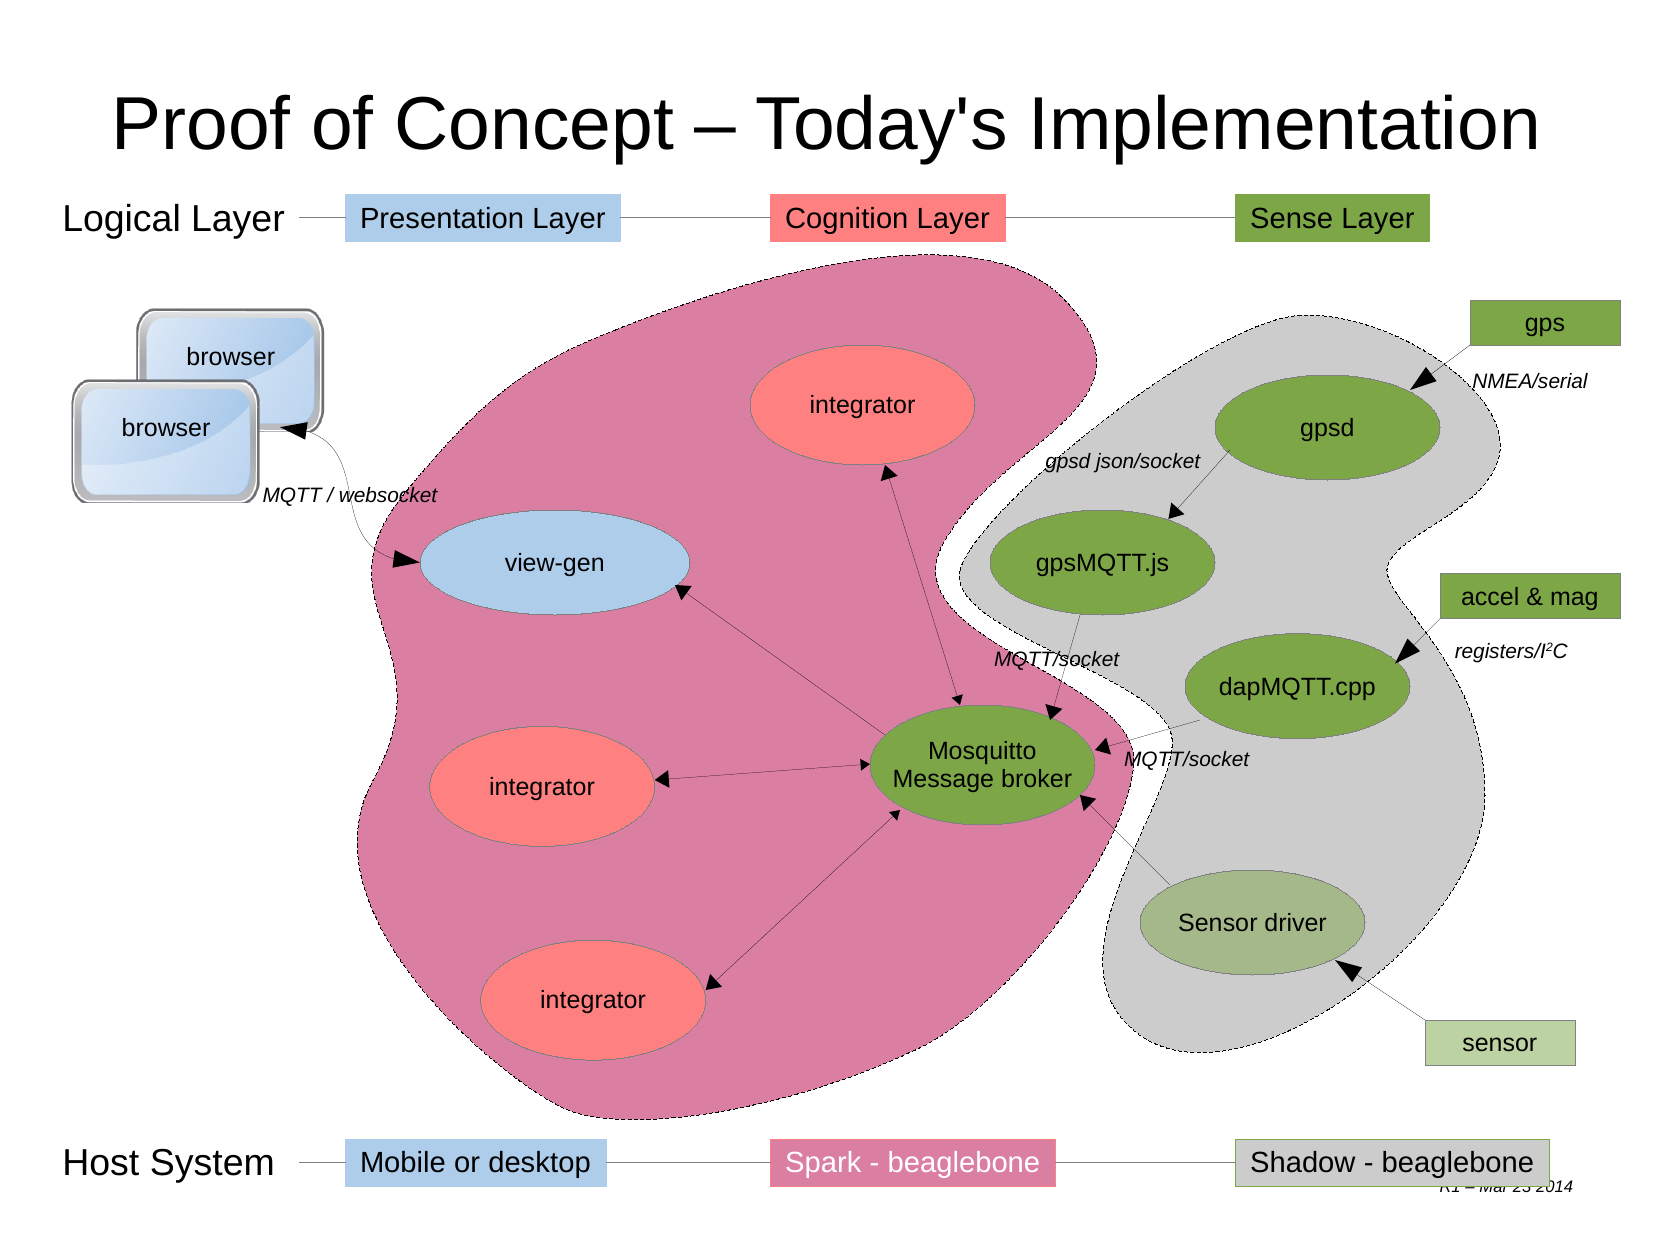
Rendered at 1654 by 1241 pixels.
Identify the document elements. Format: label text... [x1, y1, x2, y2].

text_box R1 – Mar 23 2014 [1424, 1170, 1589, 1204]
text_box dapMQTT.cpp [1185, 633, 1411, 739]
text_box [959, 481, 1201, 640]
text_box Sense Layer [1235, 194, 1430, 242]
title Proof of Concept – Today's Implementation [1006, 218, 1235, 227]
text_box [357, 550, 1114, 1120]
text_box integrator [429, 726, 655, 847]
text_box gps [1470, 300, 1621, 346]
text_box Cognition Layer [770, 194, 1005, 242]
text_box NMEA/serial [1457, 362, 1603, 401]
text_box accel & mag [1440, 573, 1621, 619]
text_box Mobile or desktop [345, 1139, 607, 1187]
text_box gpsd [1215, 375, 1441, 481]
text_box [374, 254, 1097, 734]
text_box integrator [750, 345, 976, 466]
text_box Logical Layer [47, 189, 300, 247]
text_box Sensor driver [1140, 870, 1366, 976]
title Proof of Concept – Today's Implementation [621, 218, 770, 227]
text_box sensor [1425, 1020, 1576, 1066]
text_box integrator [480, 940, 706, 1061]
title Proof of Concept – Today's Implementation [82, 19, 1571, 227]
text_box [1054, 681, 1132, 829]
text_box view-gen [420, 510, 691, 616]
text_box registers/I2C [1440, 631, 1583, 671]
text_box [1074, 364, 1501, 1053]
text_box Spark - beaglebone [770, 1139, 1056, 1187]
text_box Mosquitto Message broker [870, 705, 1096, 826]
text_box MQTT/socket [1109, 740, 1264, 779]
text_box gpsd json/socket [1030, 442, 1216, 481]
text_box Shadow - beaglebone [1235, 1139, 1550, 1187]
text_box [1076, 315, 1444, 464]
picture [52, 281, 346, 503]
text_box MQTT/socket [979, 640, 1134, 679]
text_box Presentation Layer [345, 194, 621, 242]
text_box Host System [47, 1134, 290, 1192]
text_box gpsMQTT.js [990, 510, 1216, 616]
